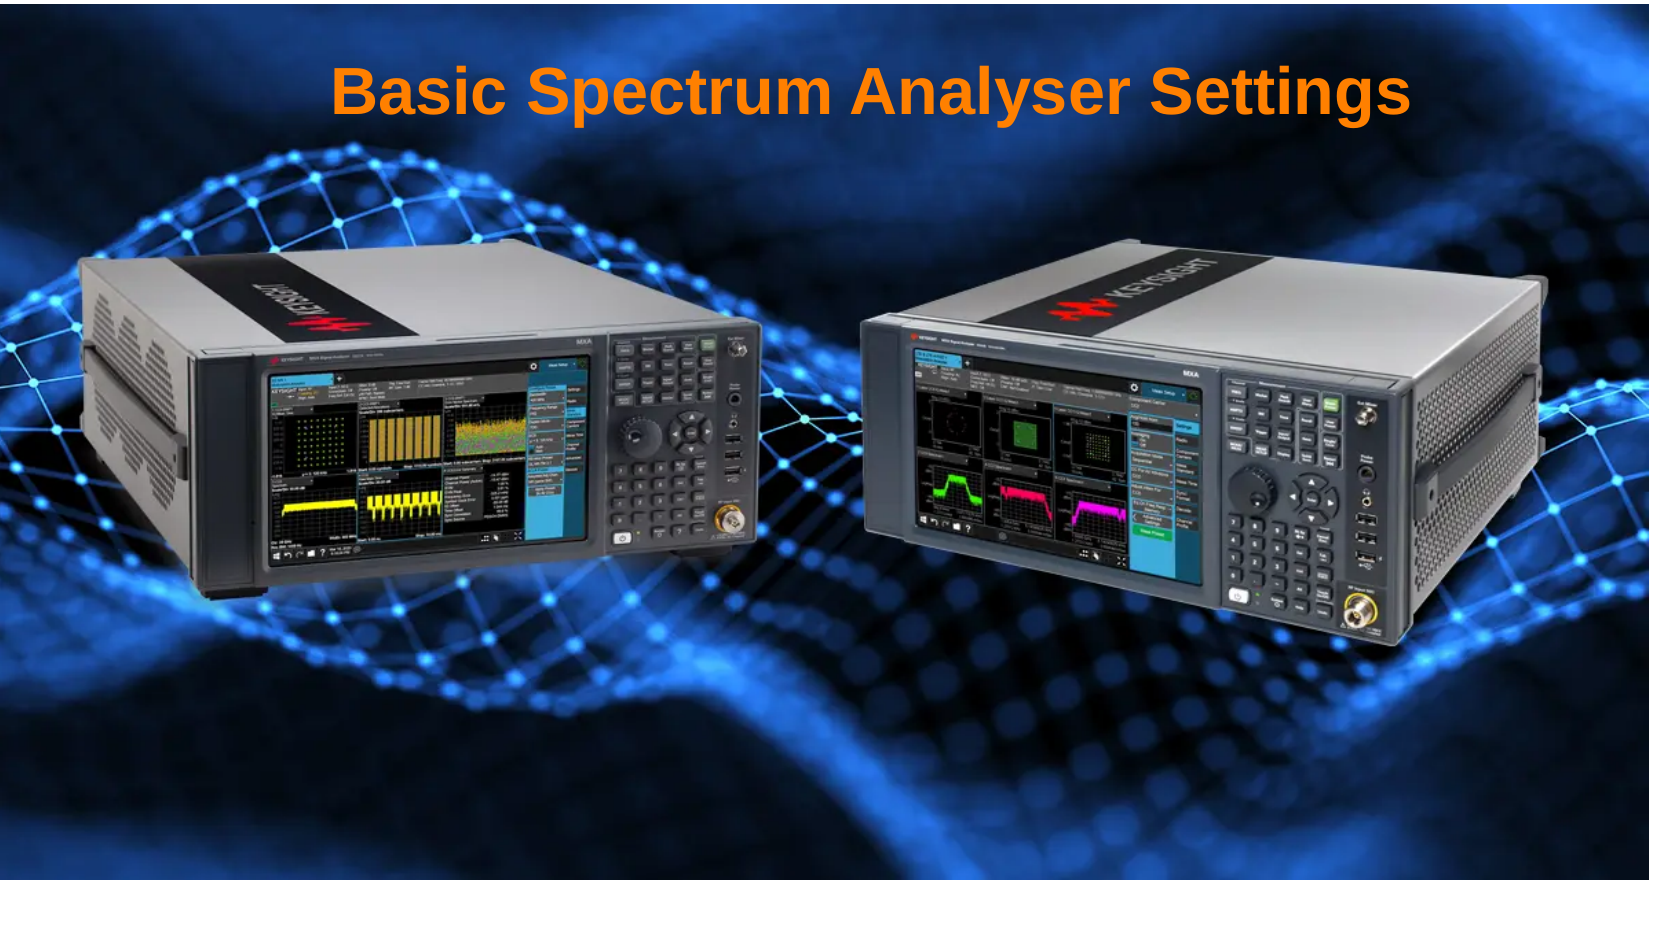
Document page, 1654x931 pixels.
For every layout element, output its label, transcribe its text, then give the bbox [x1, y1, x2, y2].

title Basic Spectrum Analyser Settings [251, 10, 1492, 173]
picture [0, 4, 1649, 880]
